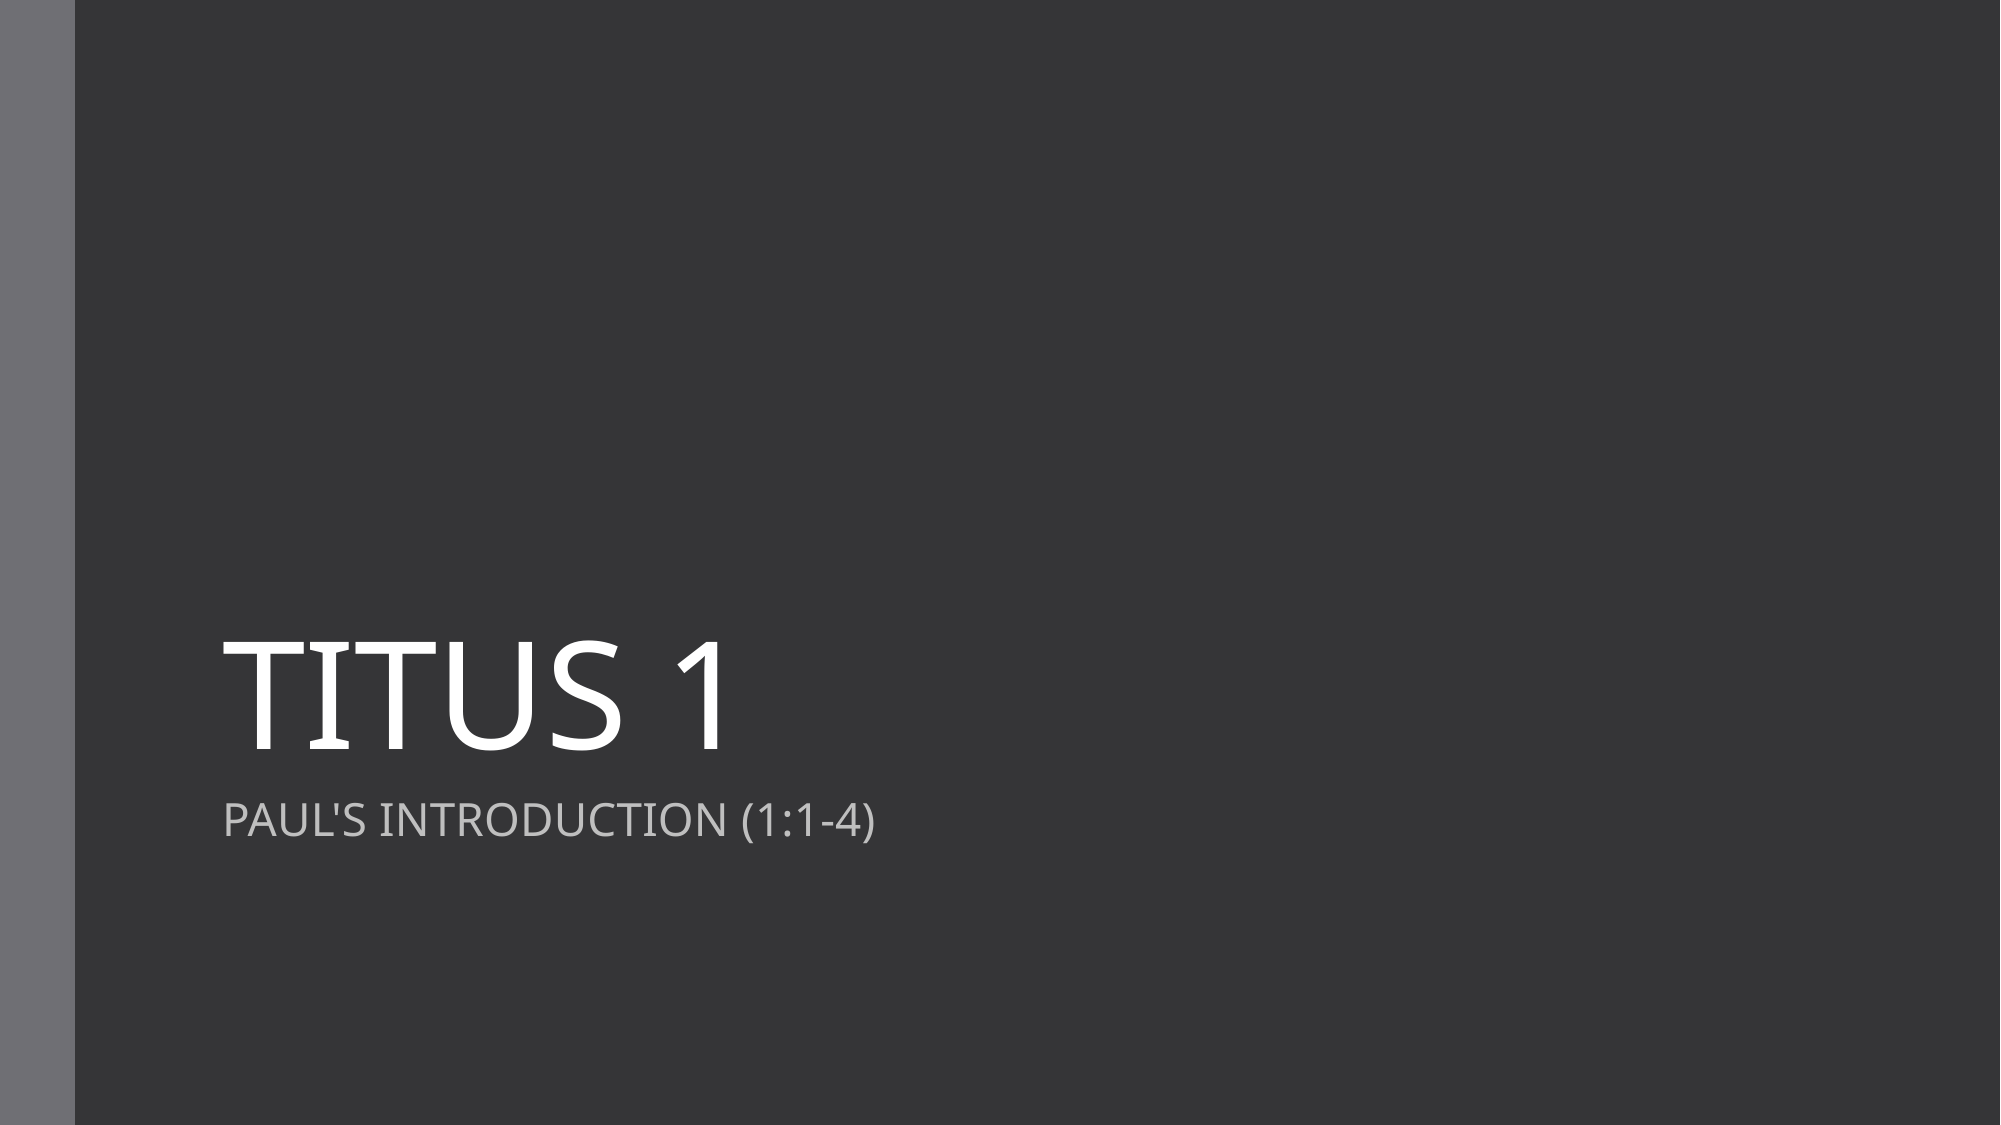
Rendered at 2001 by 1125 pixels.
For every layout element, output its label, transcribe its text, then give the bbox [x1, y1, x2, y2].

title TITUS 1 [206, 124, 1752, 787]
subtitle PAUL'S INTRODUCTION (1:1-4) [206, 787, 1752, 1066]
